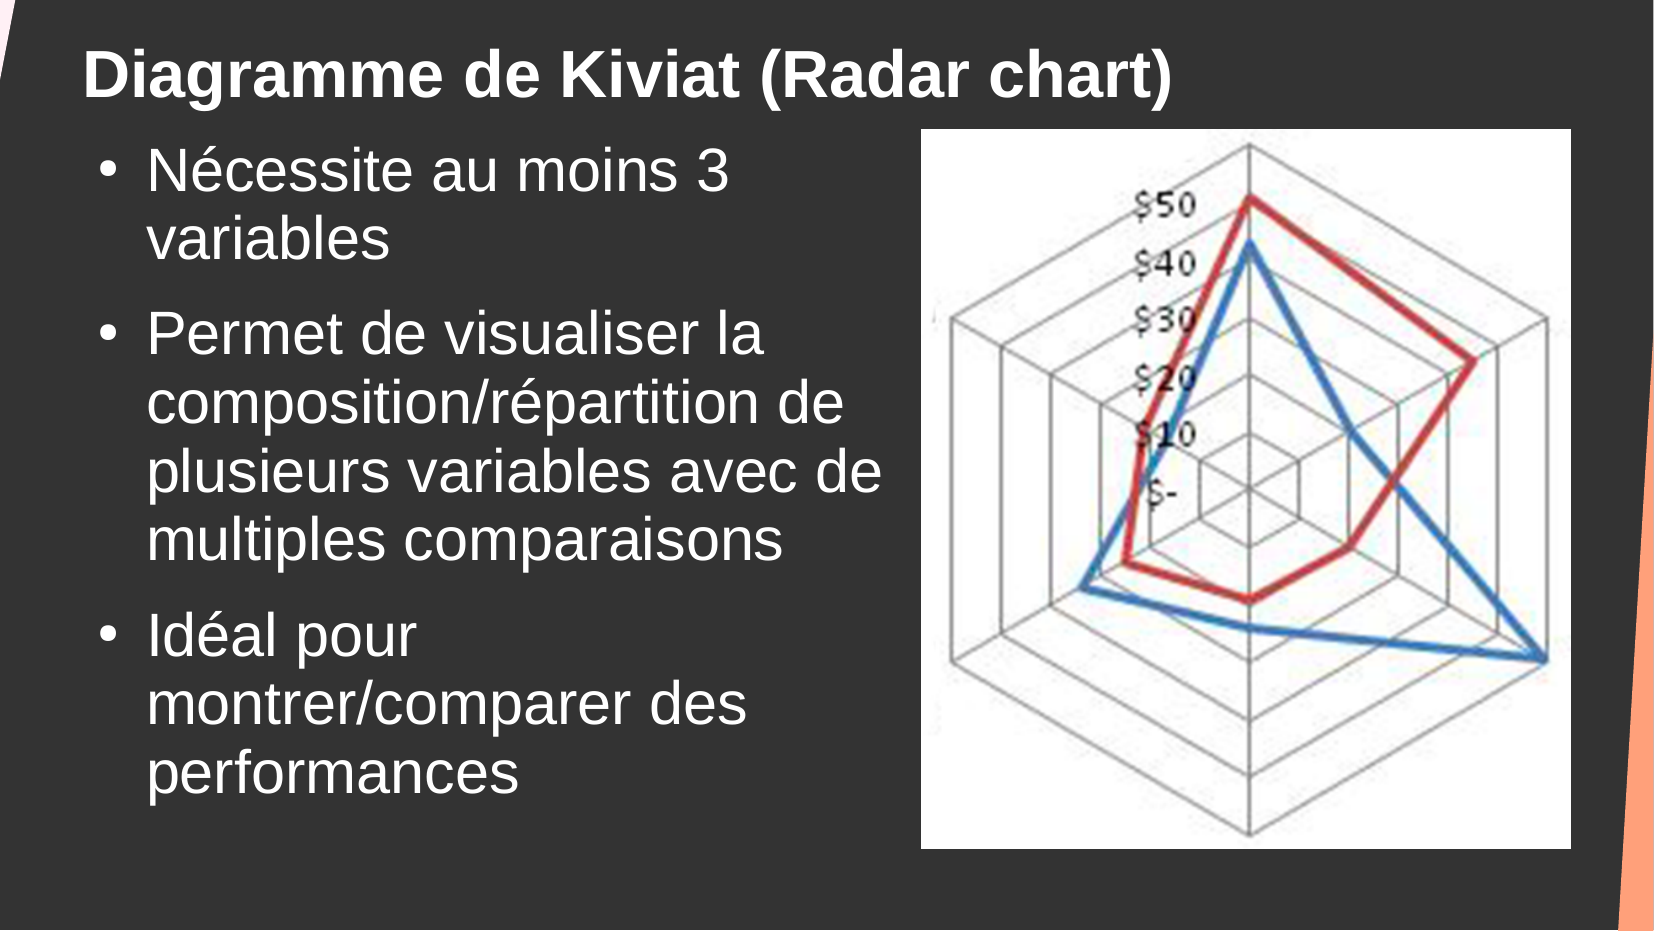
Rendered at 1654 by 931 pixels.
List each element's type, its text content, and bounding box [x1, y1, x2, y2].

picture [921, 129, 1571, 849]
text_box [0, 0, 16, 80]
title Diagramme de Kiviat (Radar chart) [82, 37, 1571, 115]
list Nécessite au moins 3 variables Permet de visualiser la composition/répartition de plusieurs variables avec de multiples comparaisons Idéal pour montrer/comparer des performances [80, 135, 886, 815]
text_box [1618, 321, 1654, 931]
